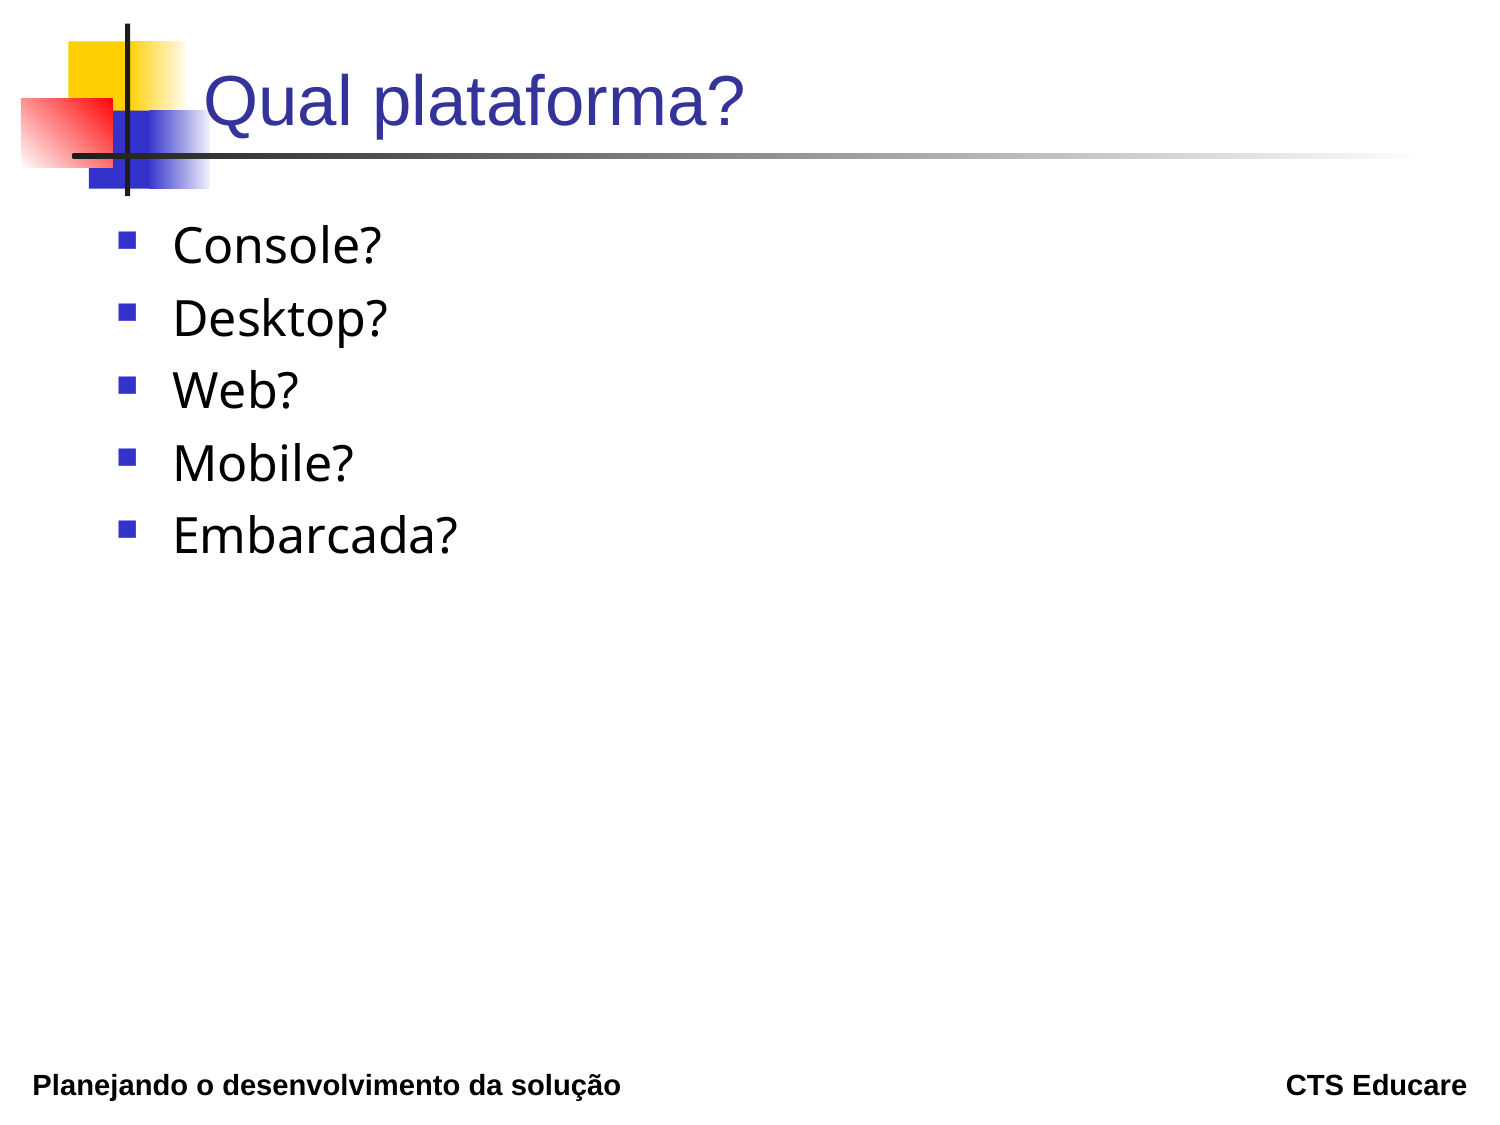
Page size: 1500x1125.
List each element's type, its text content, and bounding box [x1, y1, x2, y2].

title Qual plataforma? [188, 46, 1468, 149]
list Console? Desktop? Web? Mobile? Embarcada? [100, 206, 1447, 1024]
